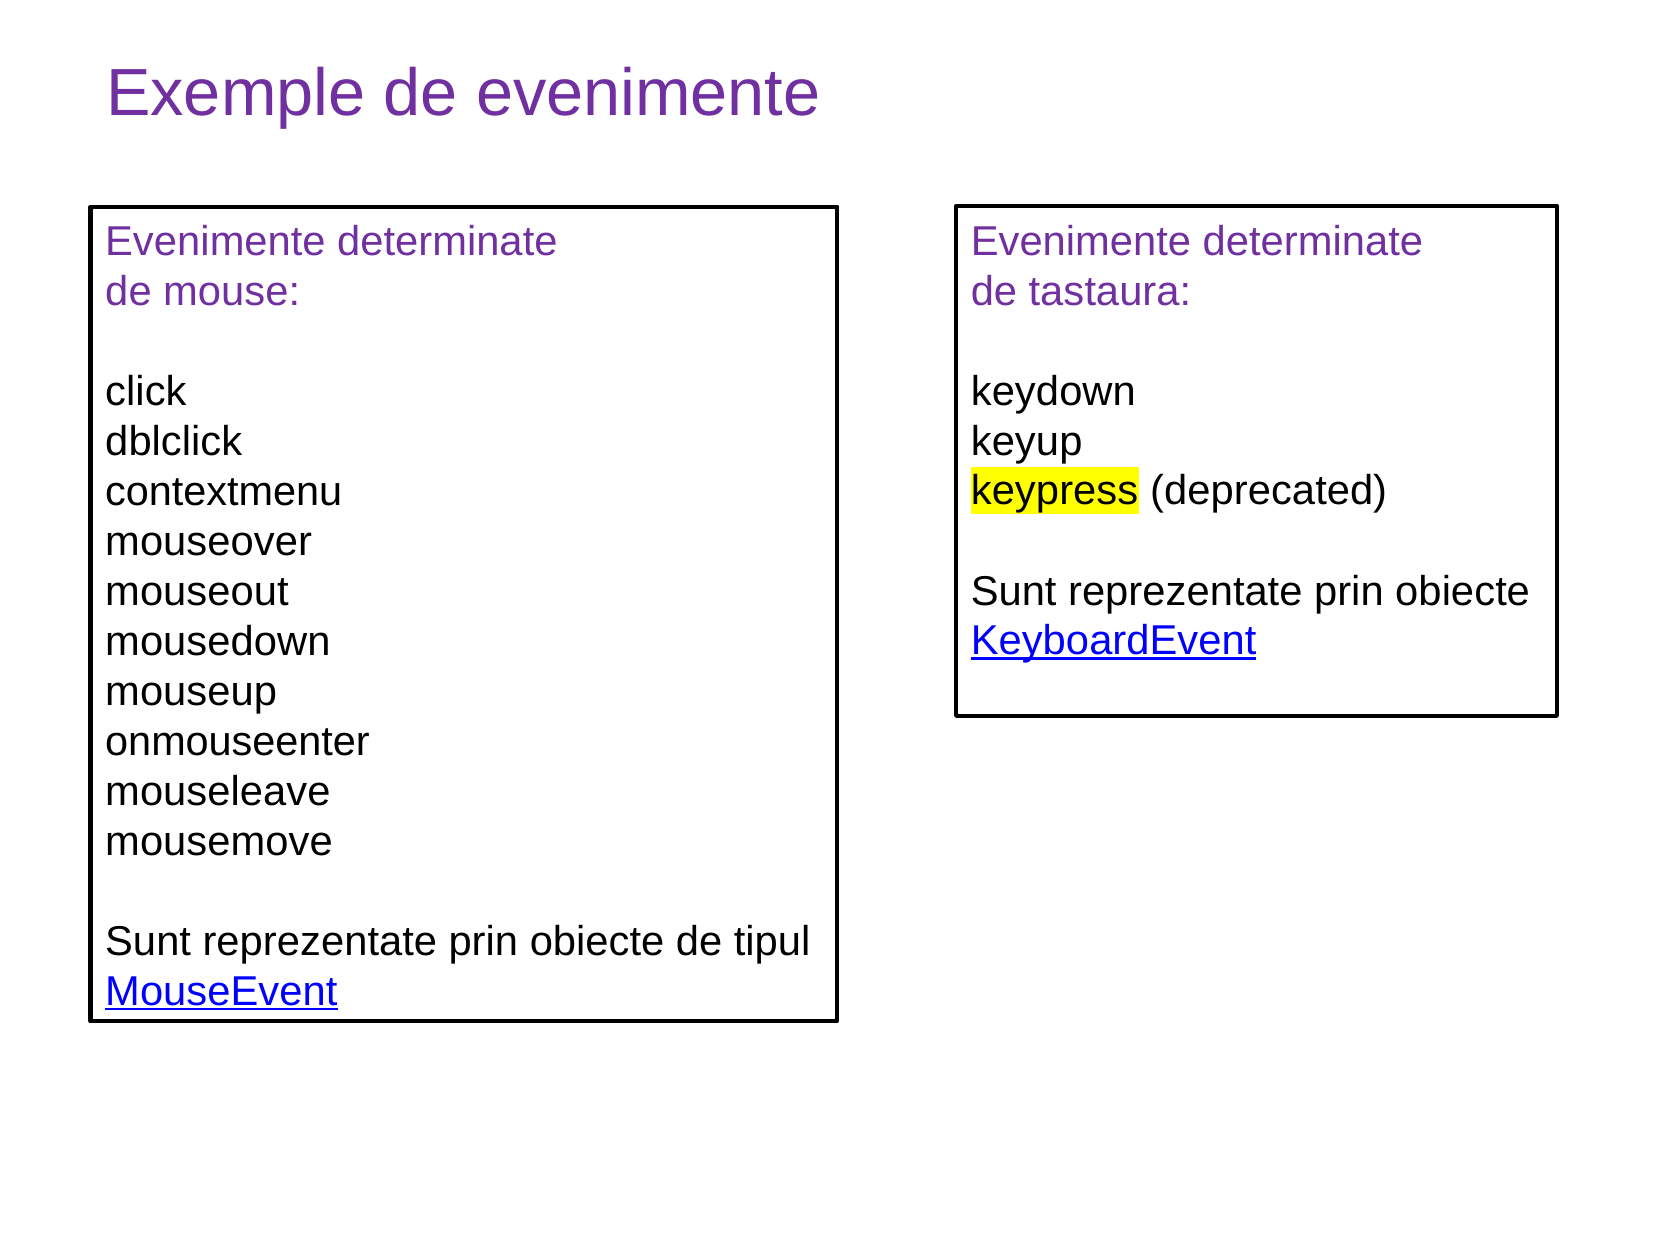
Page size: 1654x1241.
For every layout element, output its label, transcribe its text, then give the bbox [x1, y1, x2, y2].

text_box Exemple de evenimente [91, 41, 836, 137]
text_box Evenimente determinate de tastaura: keydown keyup keypress (deprecated) Sunt reprezentate prin obiecte KeyboardEvent [956, 205, 1557, 716]
text_box Evenimente determinate de mouse: click dblclick contextmenu mouseover mouseout mousedown mouseup onmouseenter mouseleave mousemove Sunt reprezentate prin obiecte de tipul MouseEvent [90, 206, 838, 1022]
